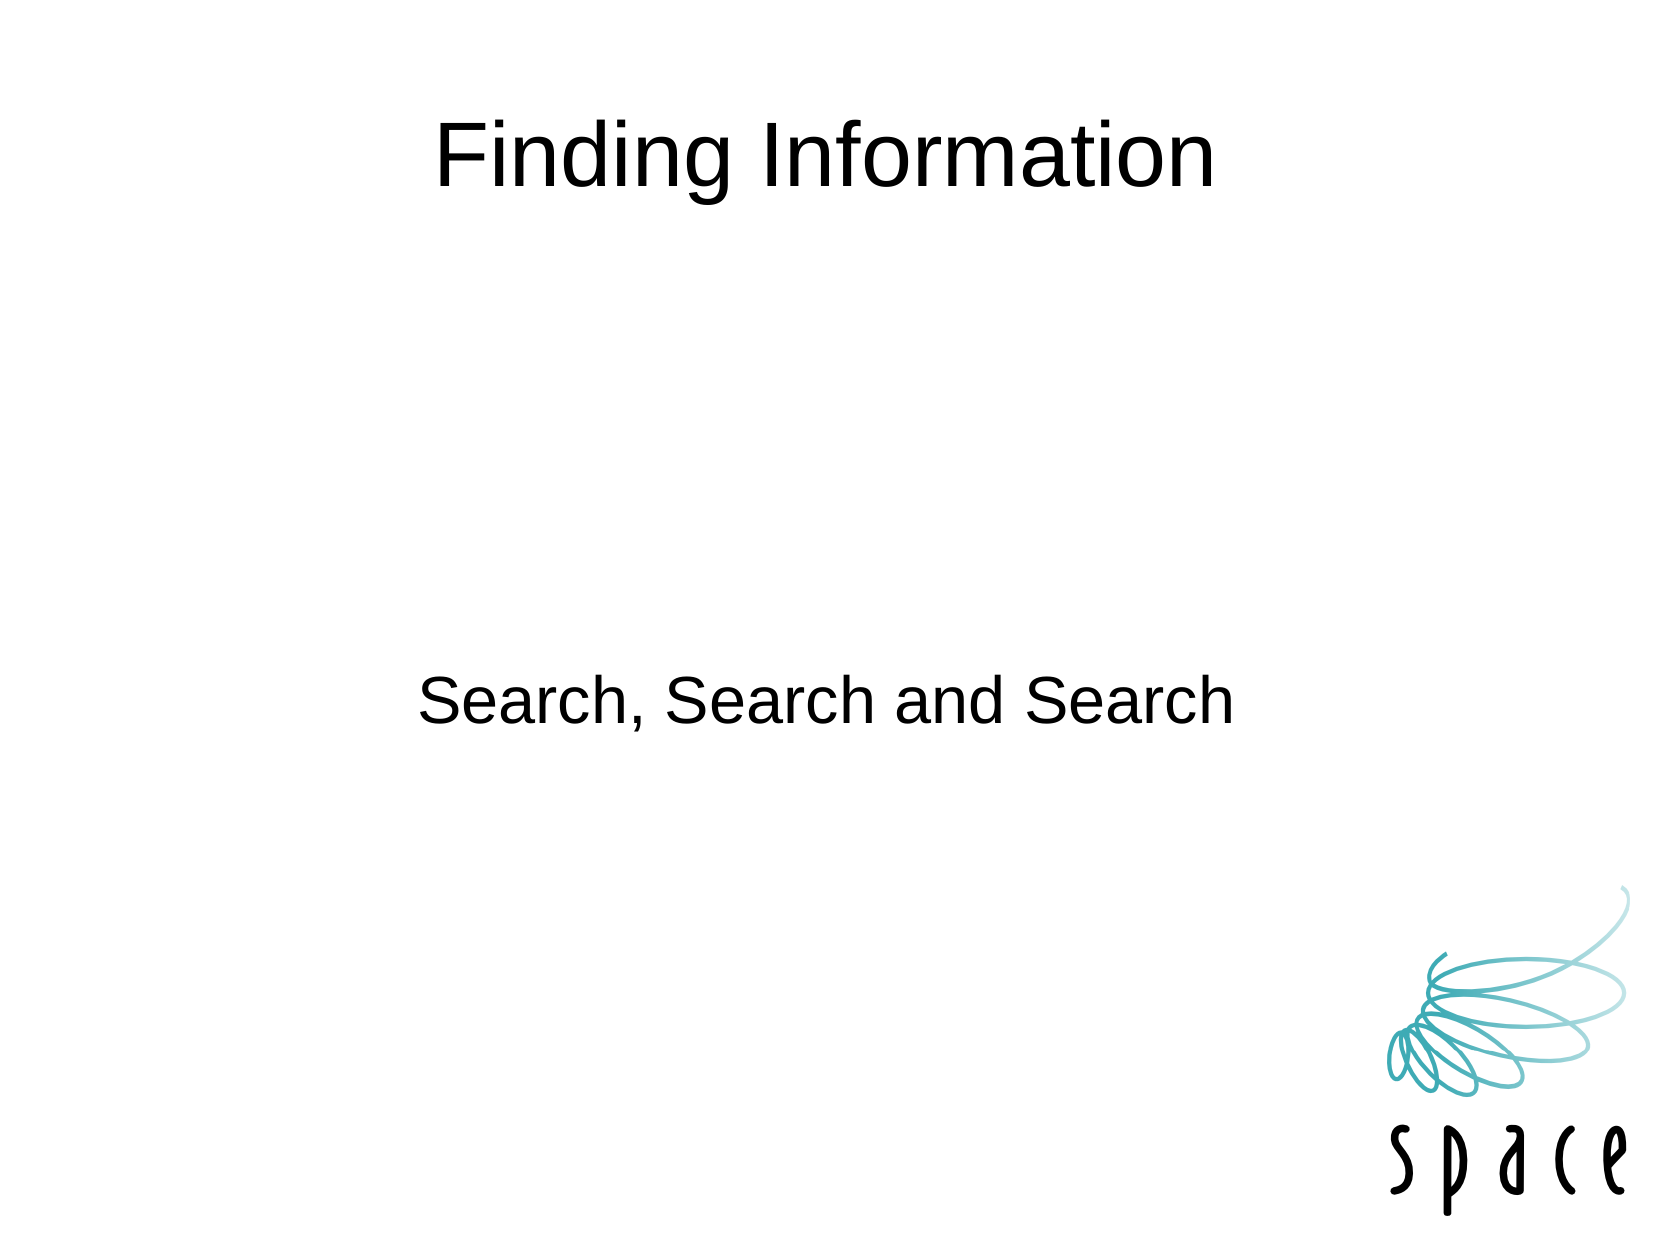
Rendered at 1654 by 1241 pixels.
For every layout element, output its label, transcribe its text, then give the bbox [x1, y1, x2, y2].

picture [1387, 885, 1630, 1216]
title Finding Information [82, 49, 1571, 257]
subtitle Search, Search and Search [82, 290, 1571, 1109]
